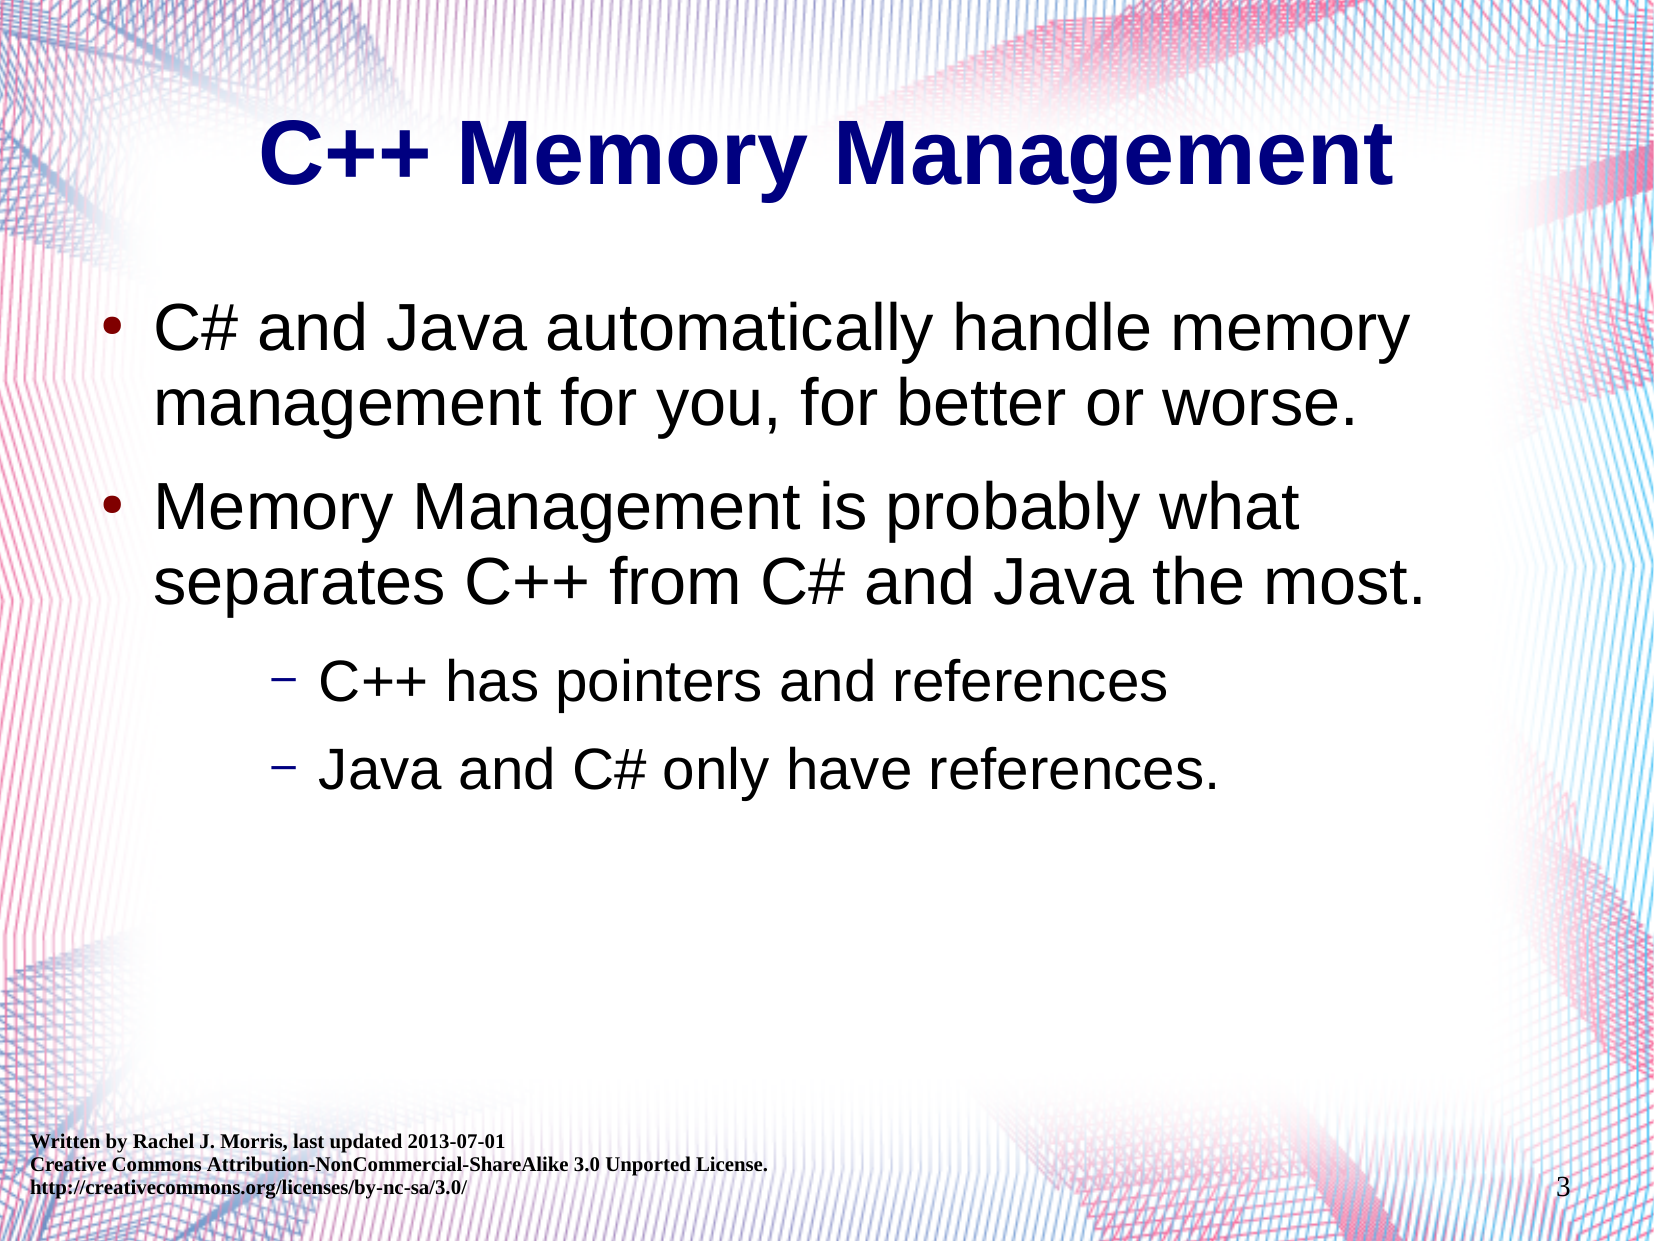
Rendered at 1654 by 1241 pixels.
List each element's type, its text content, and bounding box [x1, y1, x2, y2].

title C++ Memory Management [82, 49, 1571, 257]
list C# and Java automatically handle memory management for you, for better or worse. Memory Management is probably what separates C++ from C# and Java the most. C++ has pointers and references Java and C# only have references. [82, 290, 1571, 1010]
picture [0, 0, 1654, 1241]
